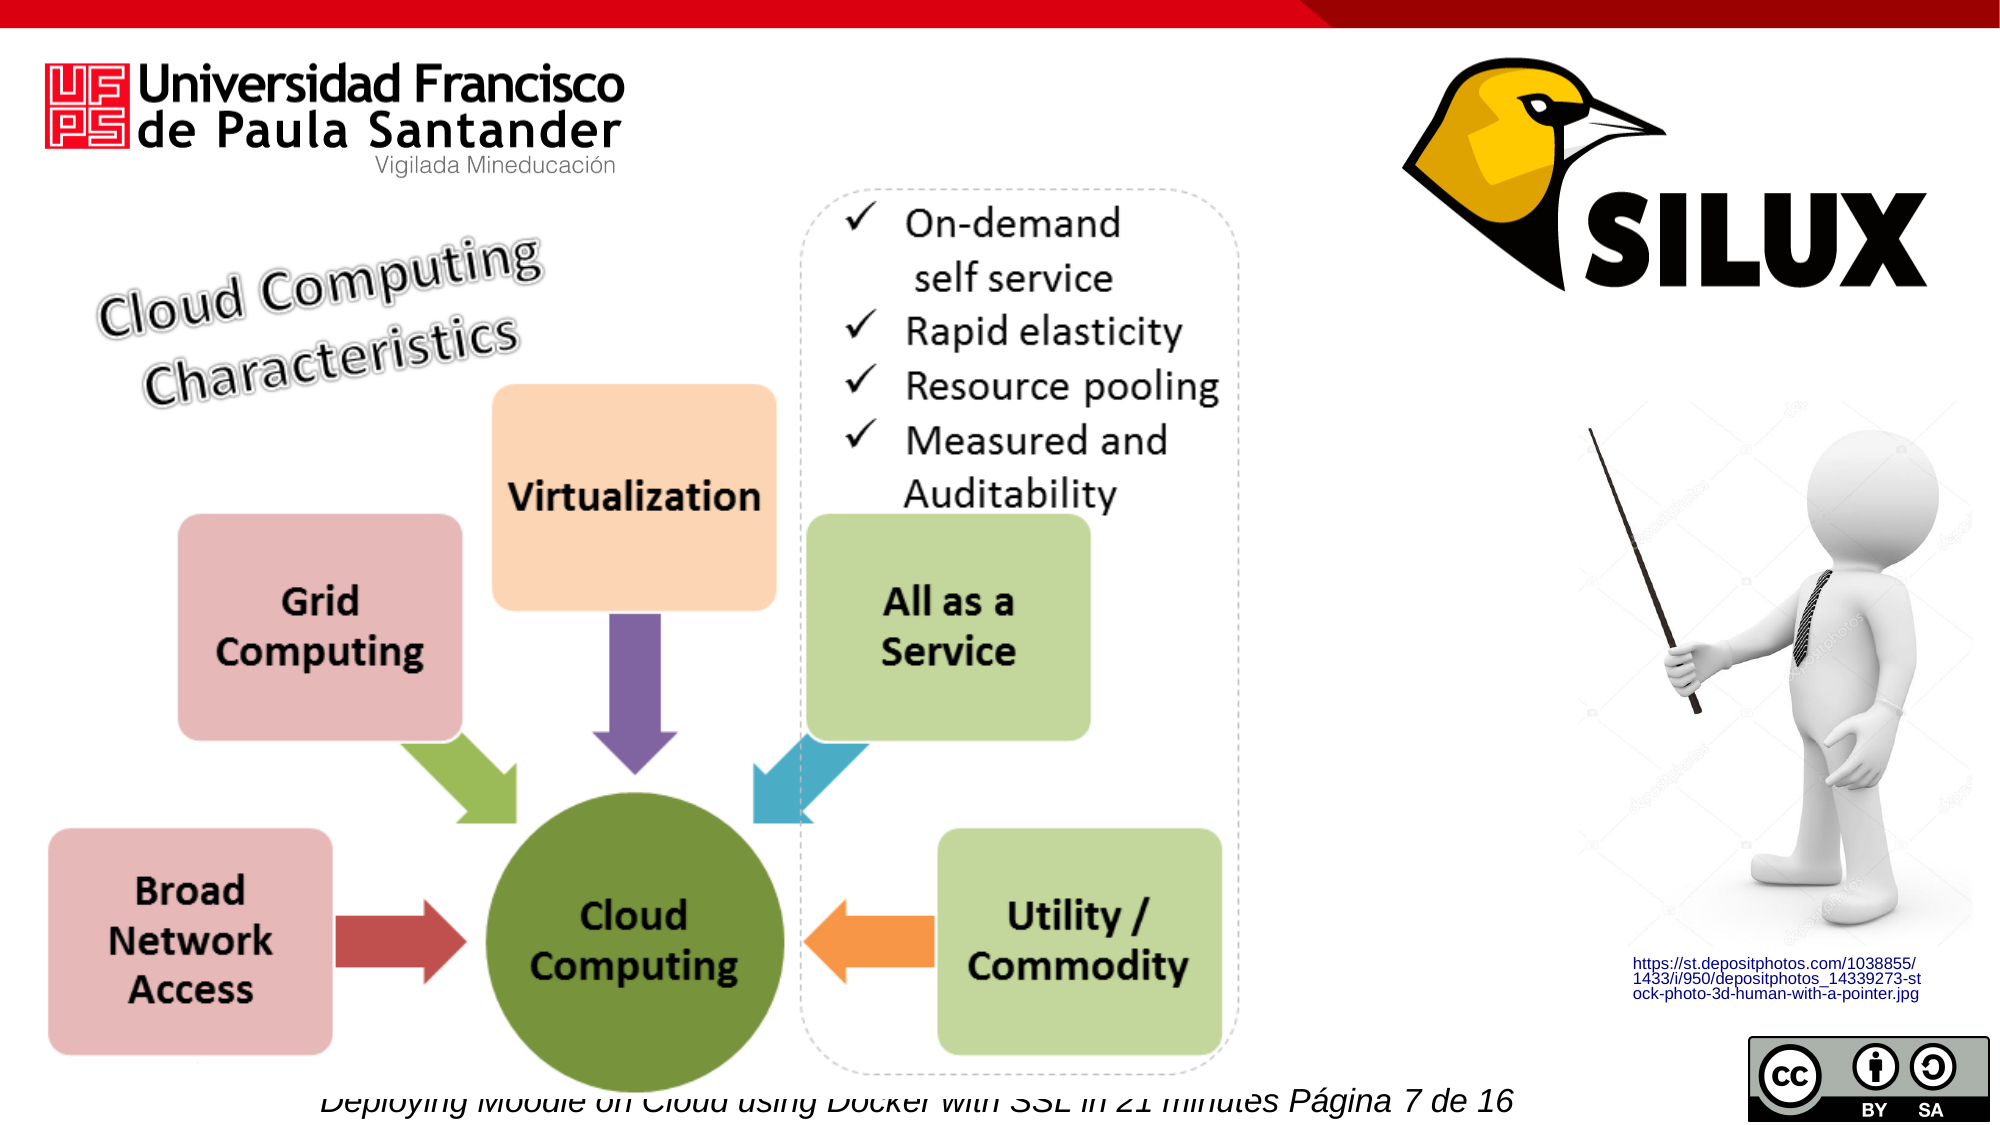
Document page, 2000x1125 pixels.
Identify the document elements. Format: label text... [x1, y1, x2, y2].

text_box https://st.depositphotos.com/1038855/1433/i/950/depositphotos_14339273-stock-photo-3d-human-with-a-pointer.jpg [1618, 946, 1938, 1000]
text_box Deploying Moodle on Cloud using Docker with SSL in 21 minutes Página <número> de 16 [305, 1074, 1695, 1125]
picture [0, 0, 2000, 1125]
